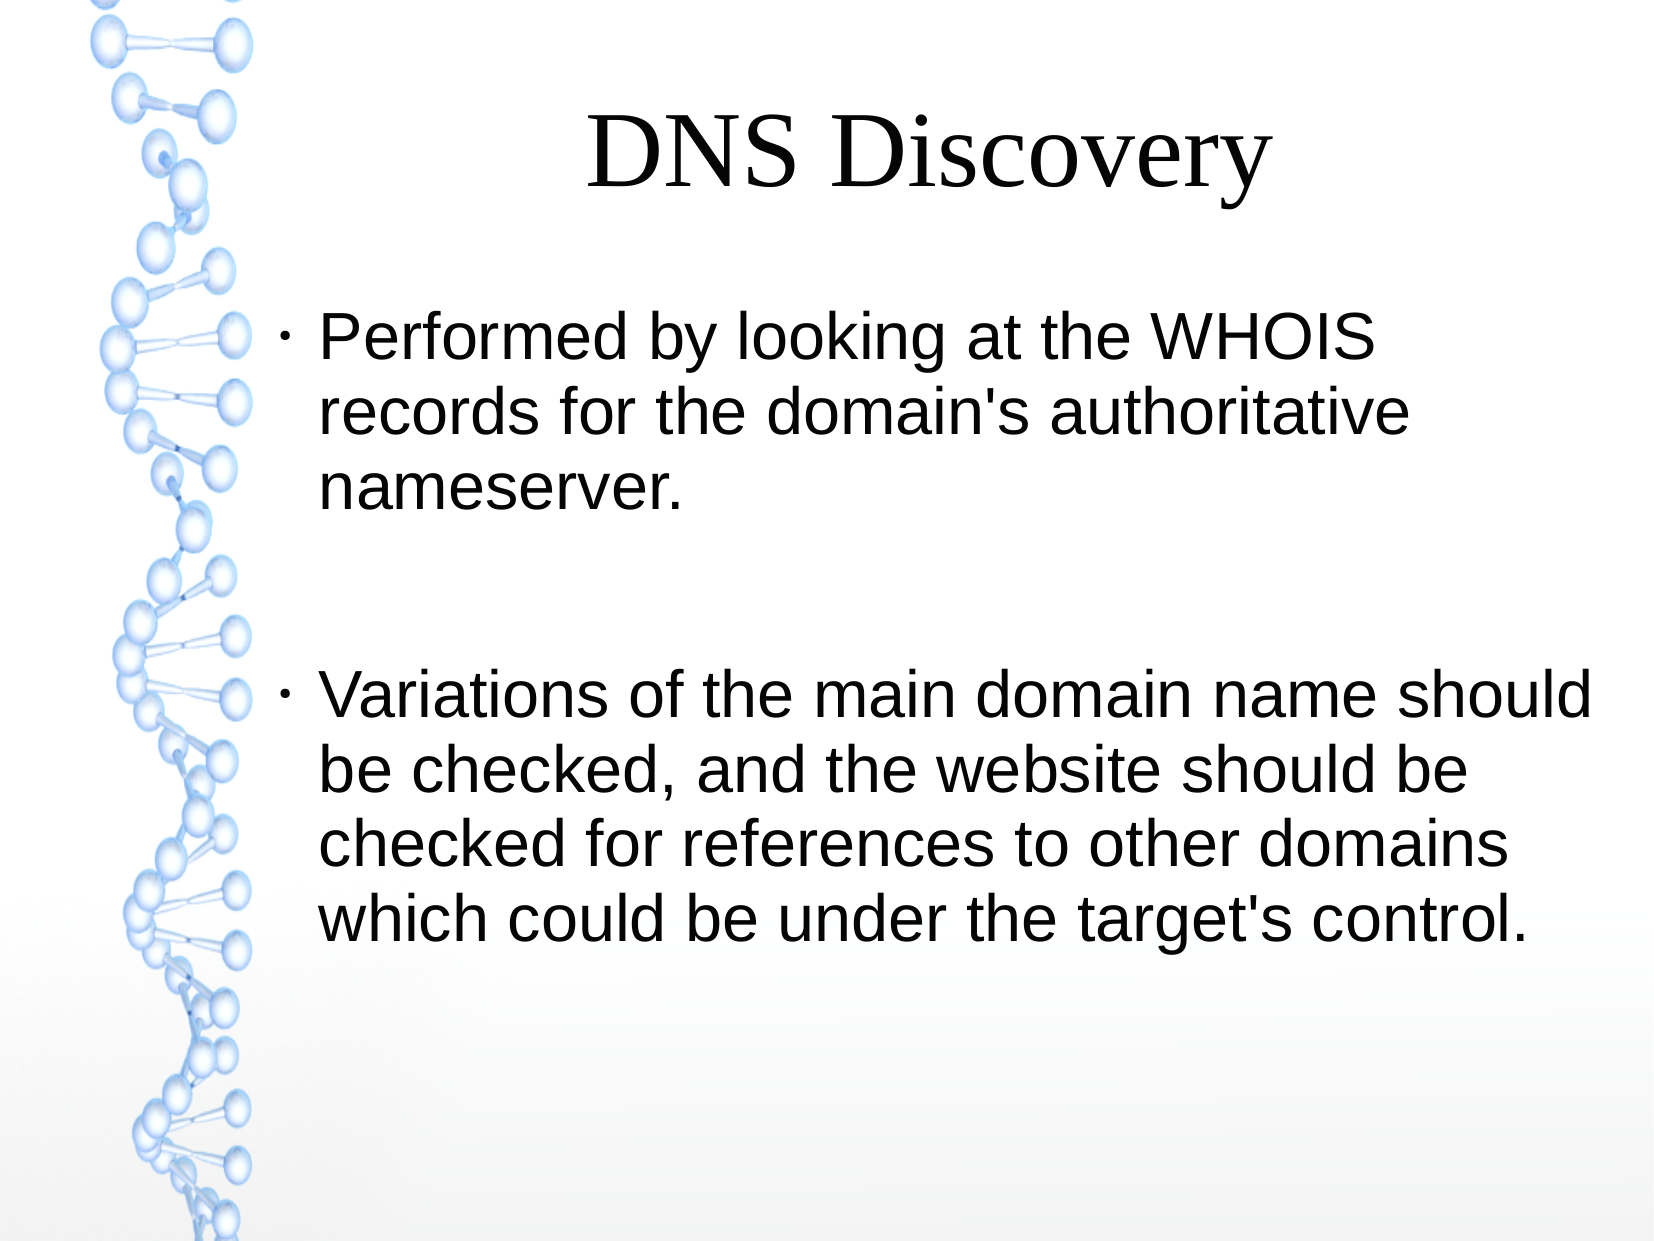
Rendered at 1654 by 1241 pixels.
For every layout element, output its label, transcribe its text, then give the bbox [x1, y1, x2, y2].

picture [0, 0, 1654, 1241]
list Performed by looking at the WHOIS records for the domain's authoritative nameserver. Variations of the main domain name should be checked, and the website should be checked for references to other domains which could be under the target's control. [265, 299, 1595, 1019]
title DNS Discovery [265, 47, 1595, 252]
